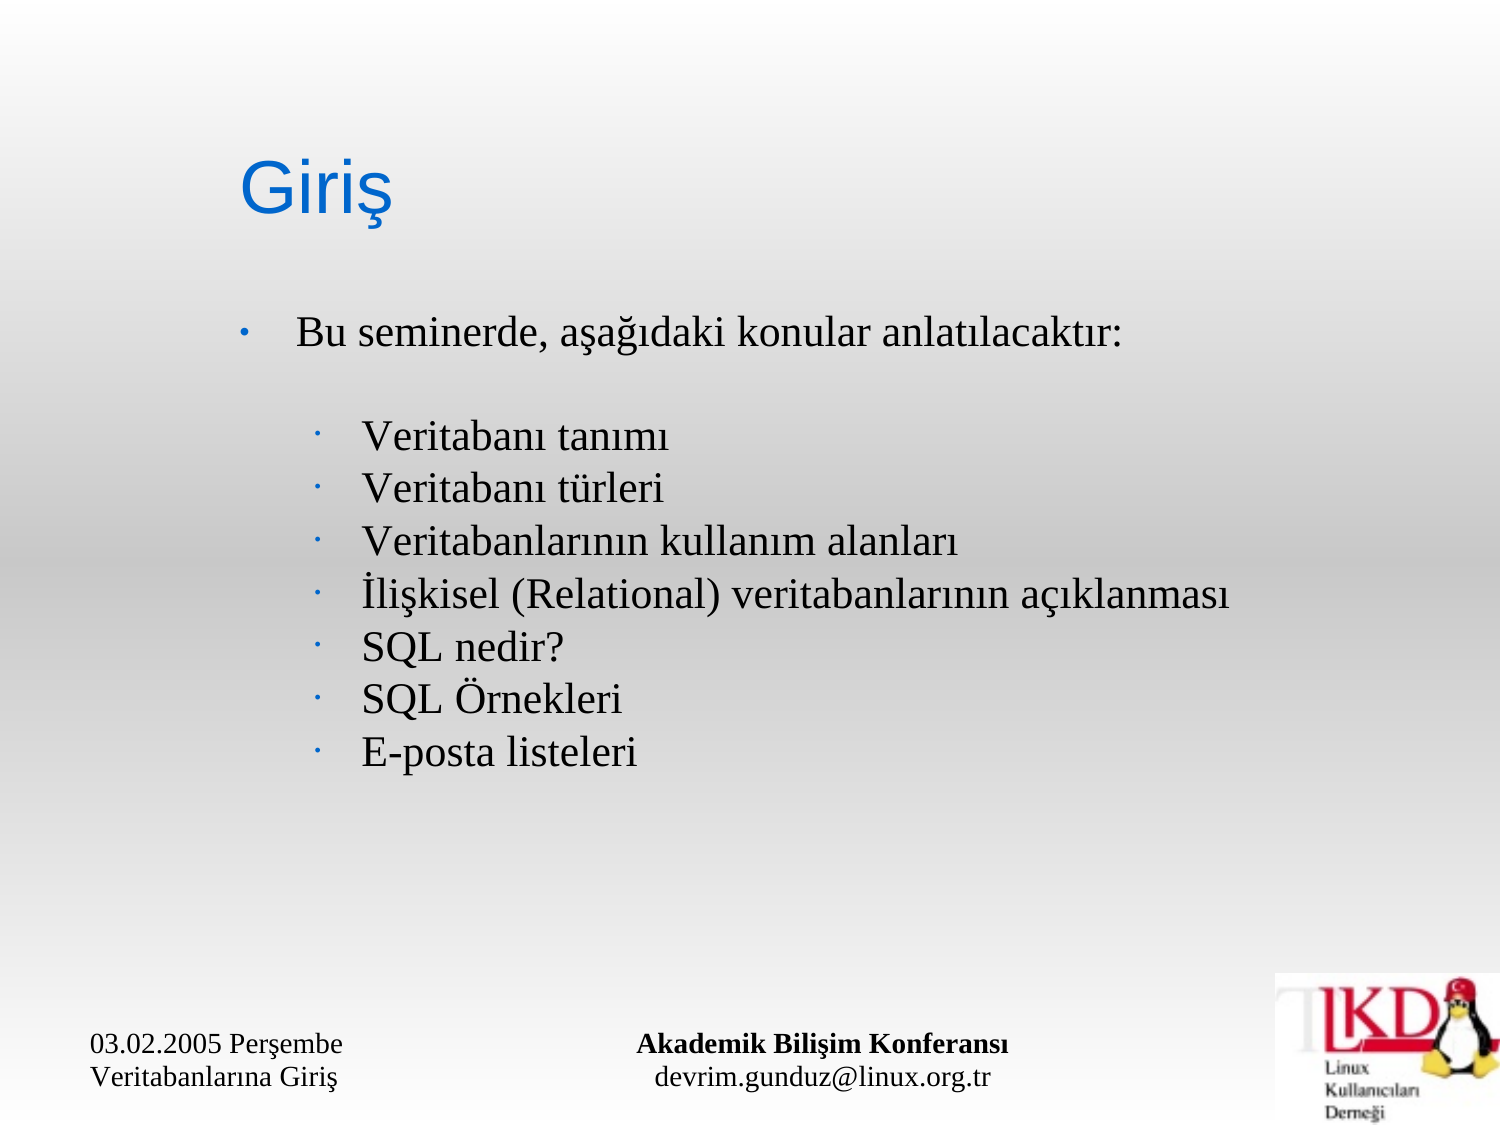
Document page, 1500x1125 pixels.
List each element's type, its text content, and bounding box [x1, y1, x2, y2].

picture [1275, 973, 1500, 1125]
list Bu seminerde, aşağıdaki konular anlatılacaktır: Veritabanı tanımı Veritabanı türleri Veritabanlarının kullanım alanları İlişkisel (Relational) veritabanlarının açıklanması SQL nedir? SQL Örnekleri E-posta listeleri [224, 299, 1425, 975]
title Giriş [224, 49, 1425, 237]
